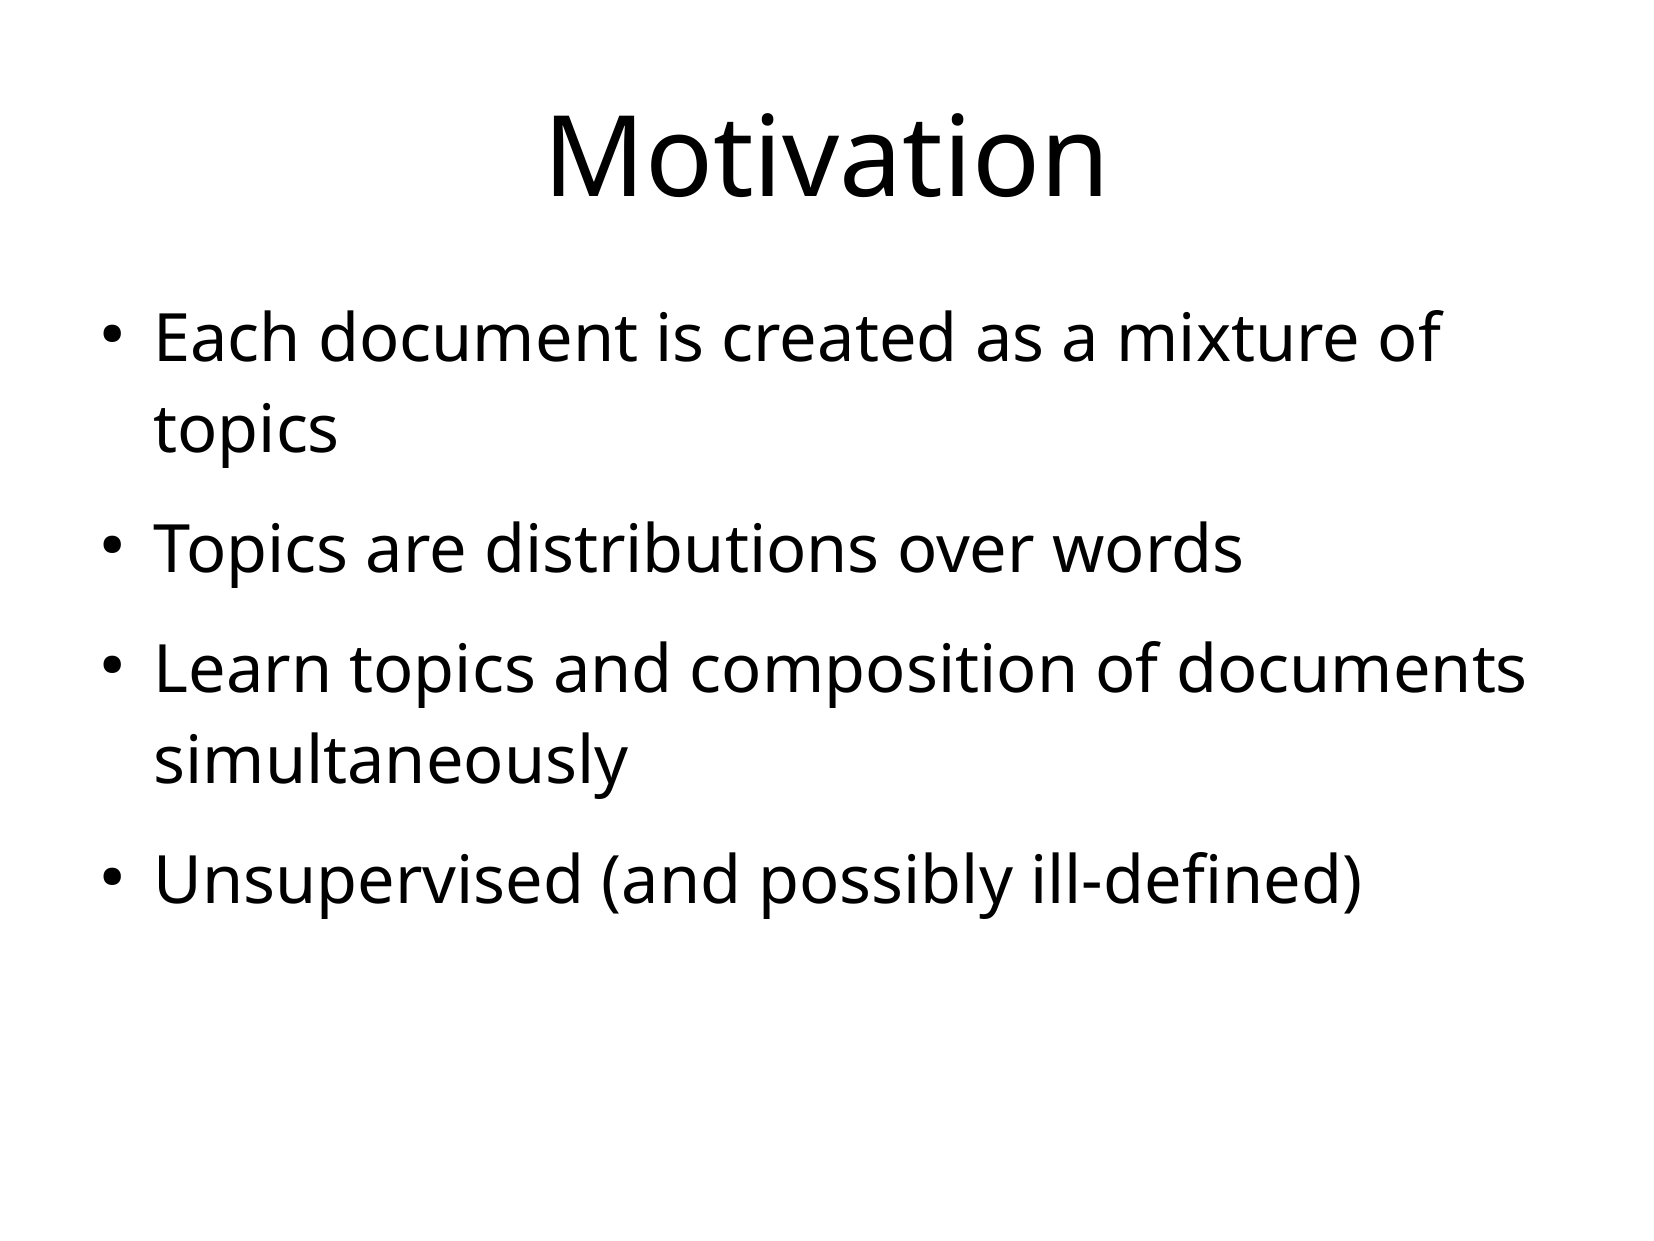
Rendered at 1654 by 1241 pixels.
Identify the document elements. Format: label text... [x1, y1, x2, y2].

list Each document is created as a mixture of topics Topics are distributions over words Learn topics and composition of documents simultaneously Unsupervised (and possibly ill-defined) [82, 290, 1571, 1010]
title Motivation [82, 49, 1571, 257]
